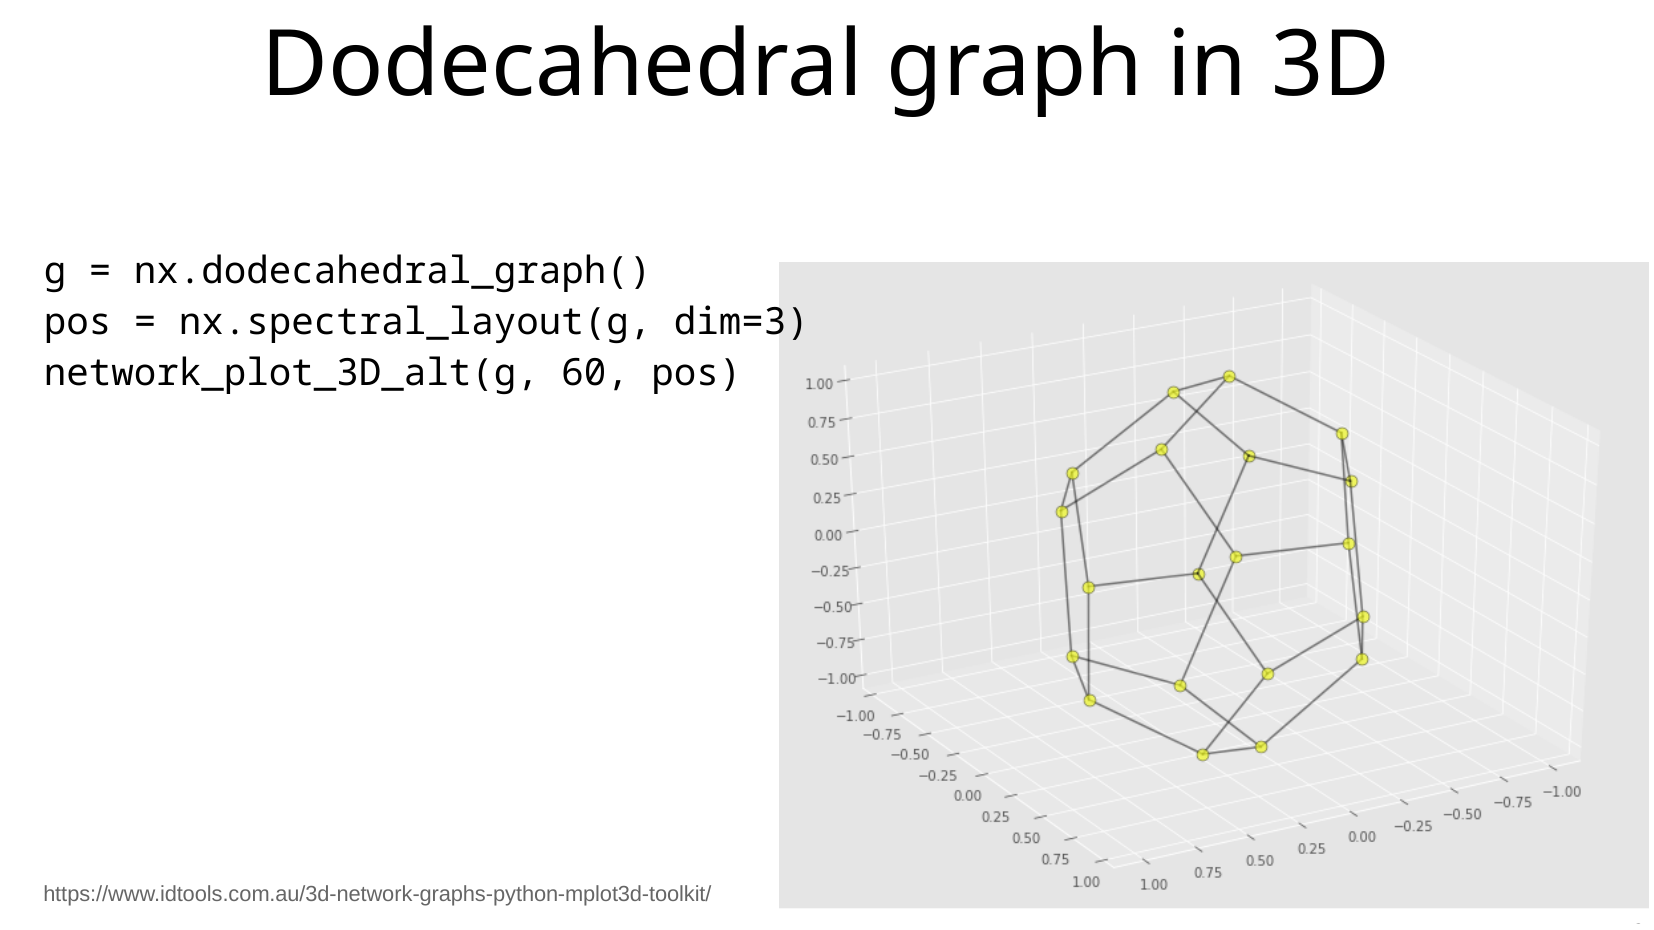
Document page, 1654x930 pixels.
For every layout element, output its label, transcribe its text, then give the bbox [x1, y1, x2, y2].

text_box g = nx.dodecahedral_graph() pos = nx.spectral_layout(g, dim=3) network_plot_3D_alt(g, 60, pos) [29, 236, 871, 426]
picture [779, 262, 1649, 923]
title Dodecahedral graph in 3D [82, 0, 1571, 125]
text_box https://www.idtools.com.au/3d-network-graphs-python-mplot3d-toolkit/ [28, 870, 1276, 916]
